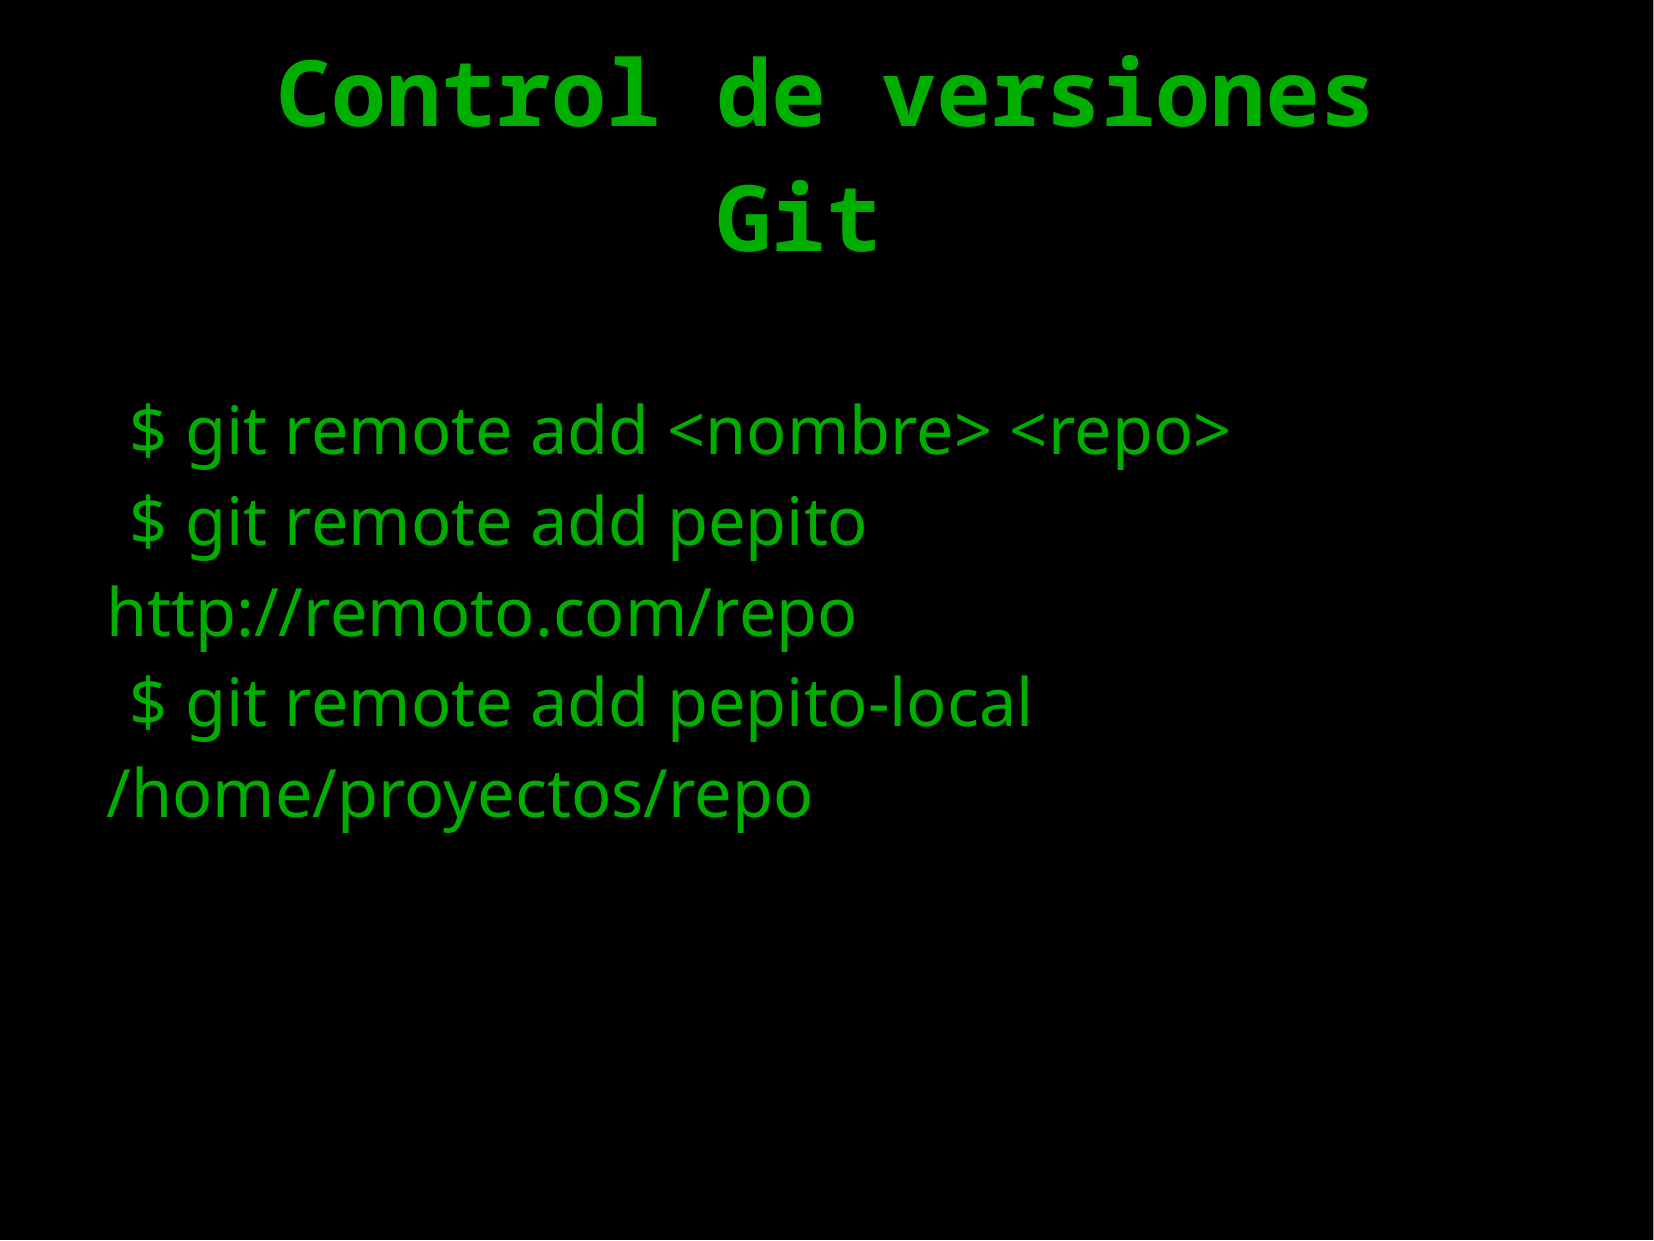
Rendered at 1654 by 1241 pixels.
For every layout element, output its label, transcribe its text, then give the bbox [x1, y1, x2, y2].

text_box $ git remote add <nombre> <repo> $ git remote add pepito http://remoto.com/repo $ git remote add pepito-local /home/proyectos/repo [106, 151, 1595, 1160]
title Control de versiones Git [82, 43, 1571, 263]
